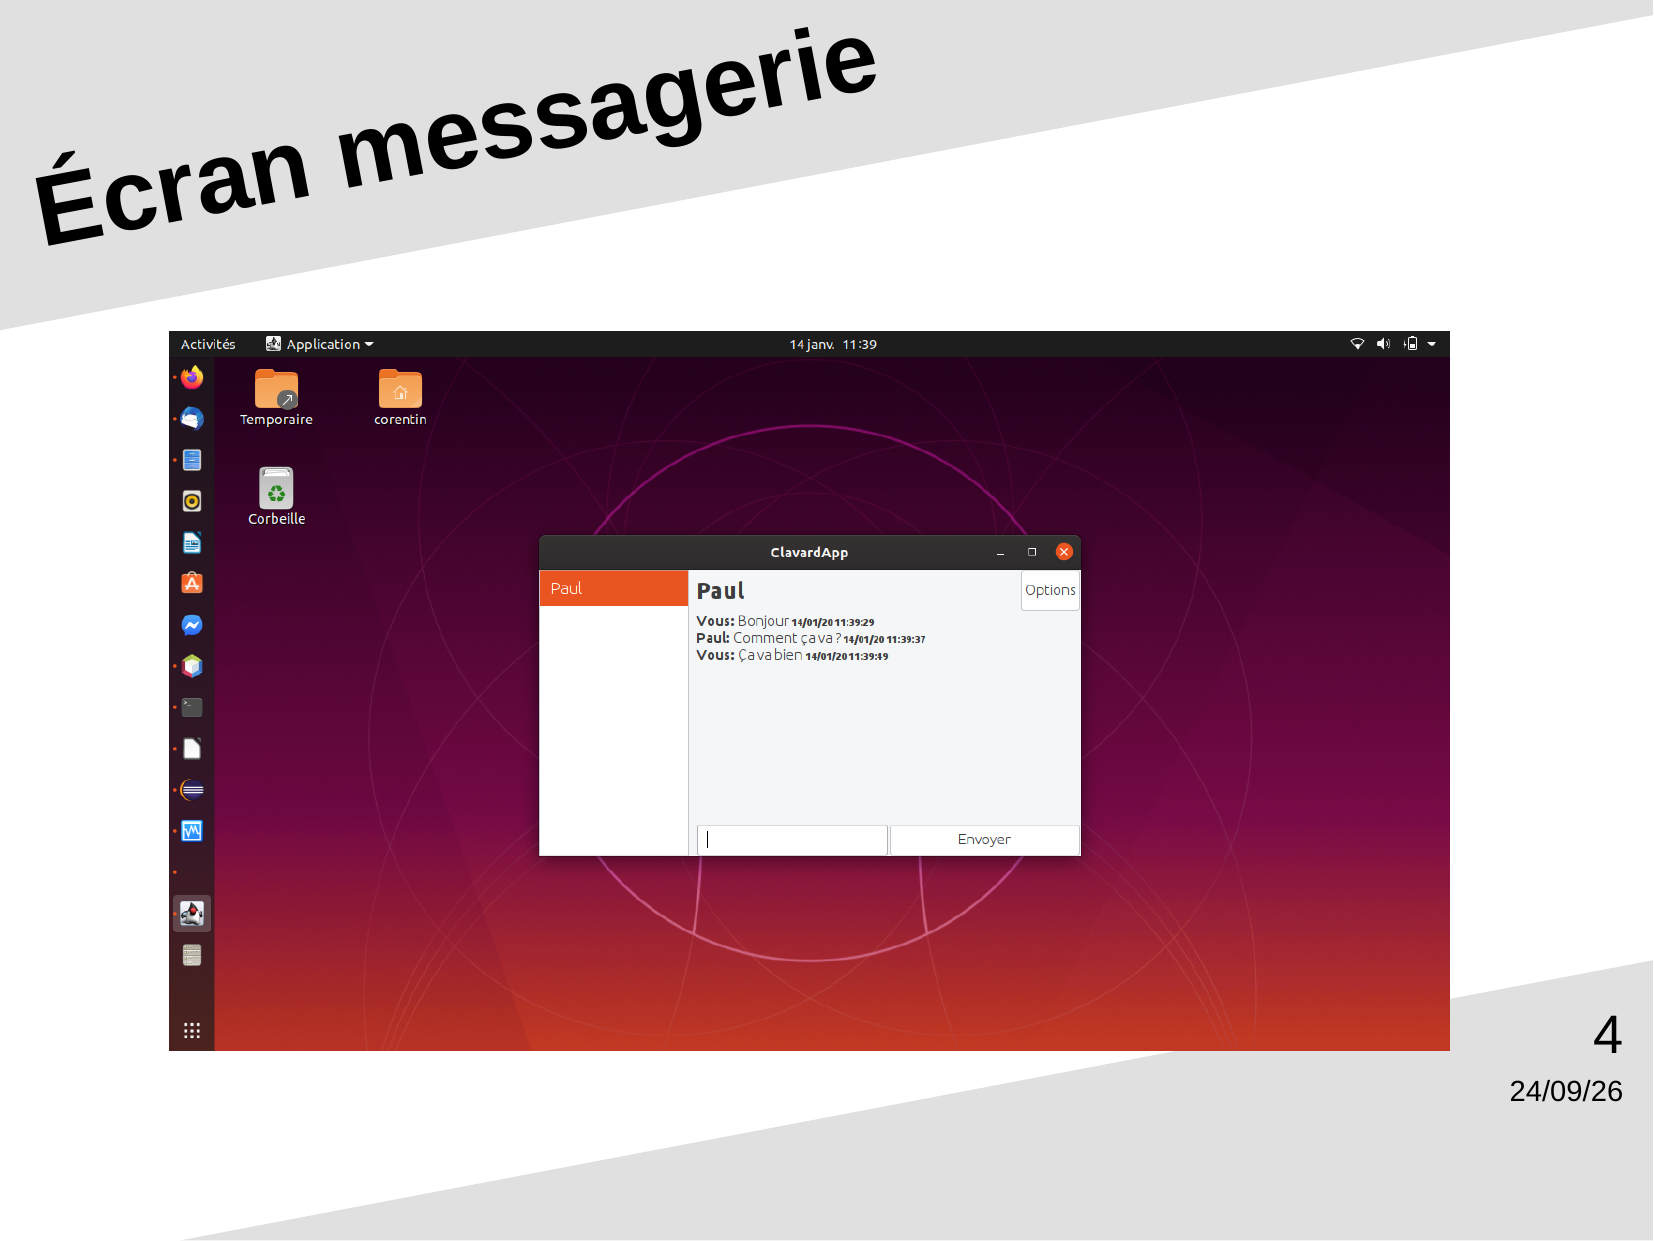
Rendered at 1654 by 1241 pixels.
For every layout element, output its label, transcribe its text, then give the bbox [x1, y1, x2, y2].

picture [169, 331, 1450, 1051]
title Écran messagerie [16, 0, 1518, 315]
